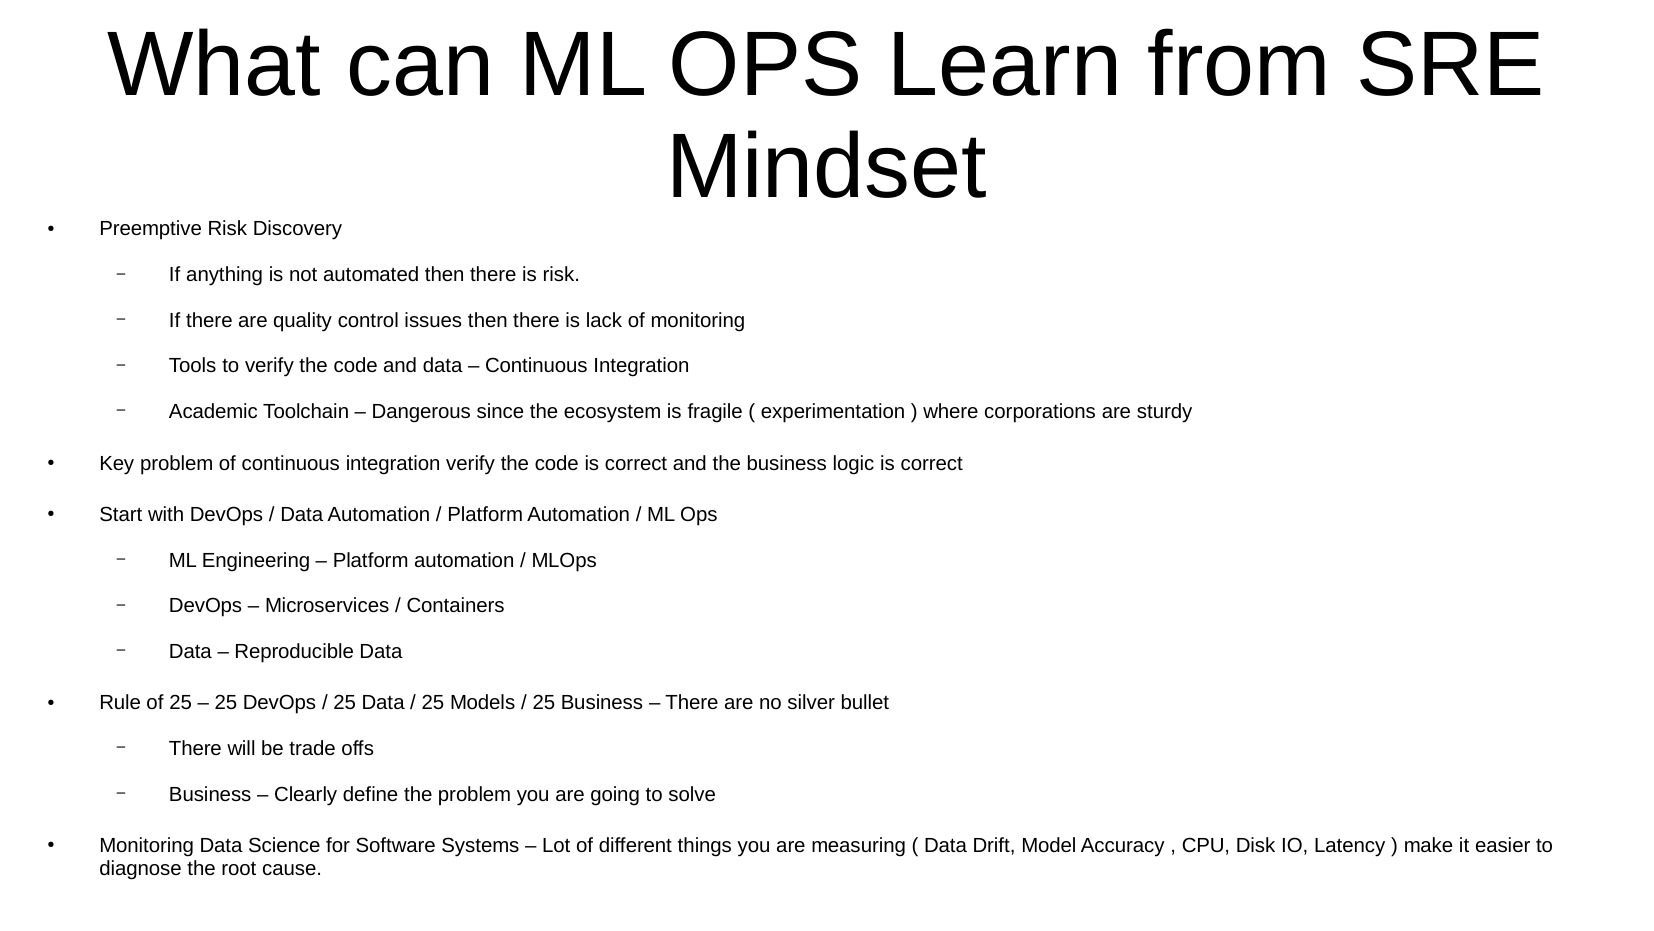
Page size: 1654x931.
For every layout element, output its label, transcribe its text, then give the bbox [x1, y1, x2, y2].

title What can ML OPS Learn from SRE Mindset [82, 12, 1571, 217]
list Preemptive Risk Discovery If anything is not automated then there is risk. If there are quality control issues then there is lack of monitoring Tools to verify the code and data – Continuous Integration Academic Toolchain – Dangerous since the ecosystem is fragile ( experimentation ) where corporations are sturdy Key problem of continuous integration verify the code is correct and the business logic is correct Start with DevOps / Data Automation / Platform Automation / ML Ops ML Engineering – Platform automation / MLOps DevOps – Microservices / Containers Data – Reproducible Data Rule of 25 – 25 DevOps / 25 Data / 25 Models / 25 Business – There are no silver bullet There will be trade offs Business – Clearly define the problem you are going to solve Monitoring Data Science for Software Systems – Lot of different things you are measuring ( Data Drift, Model Accuracy , CPU, Disk IO, Latency ) make it easier to diagnose the root cause. [30, 217, 1571, 886]
